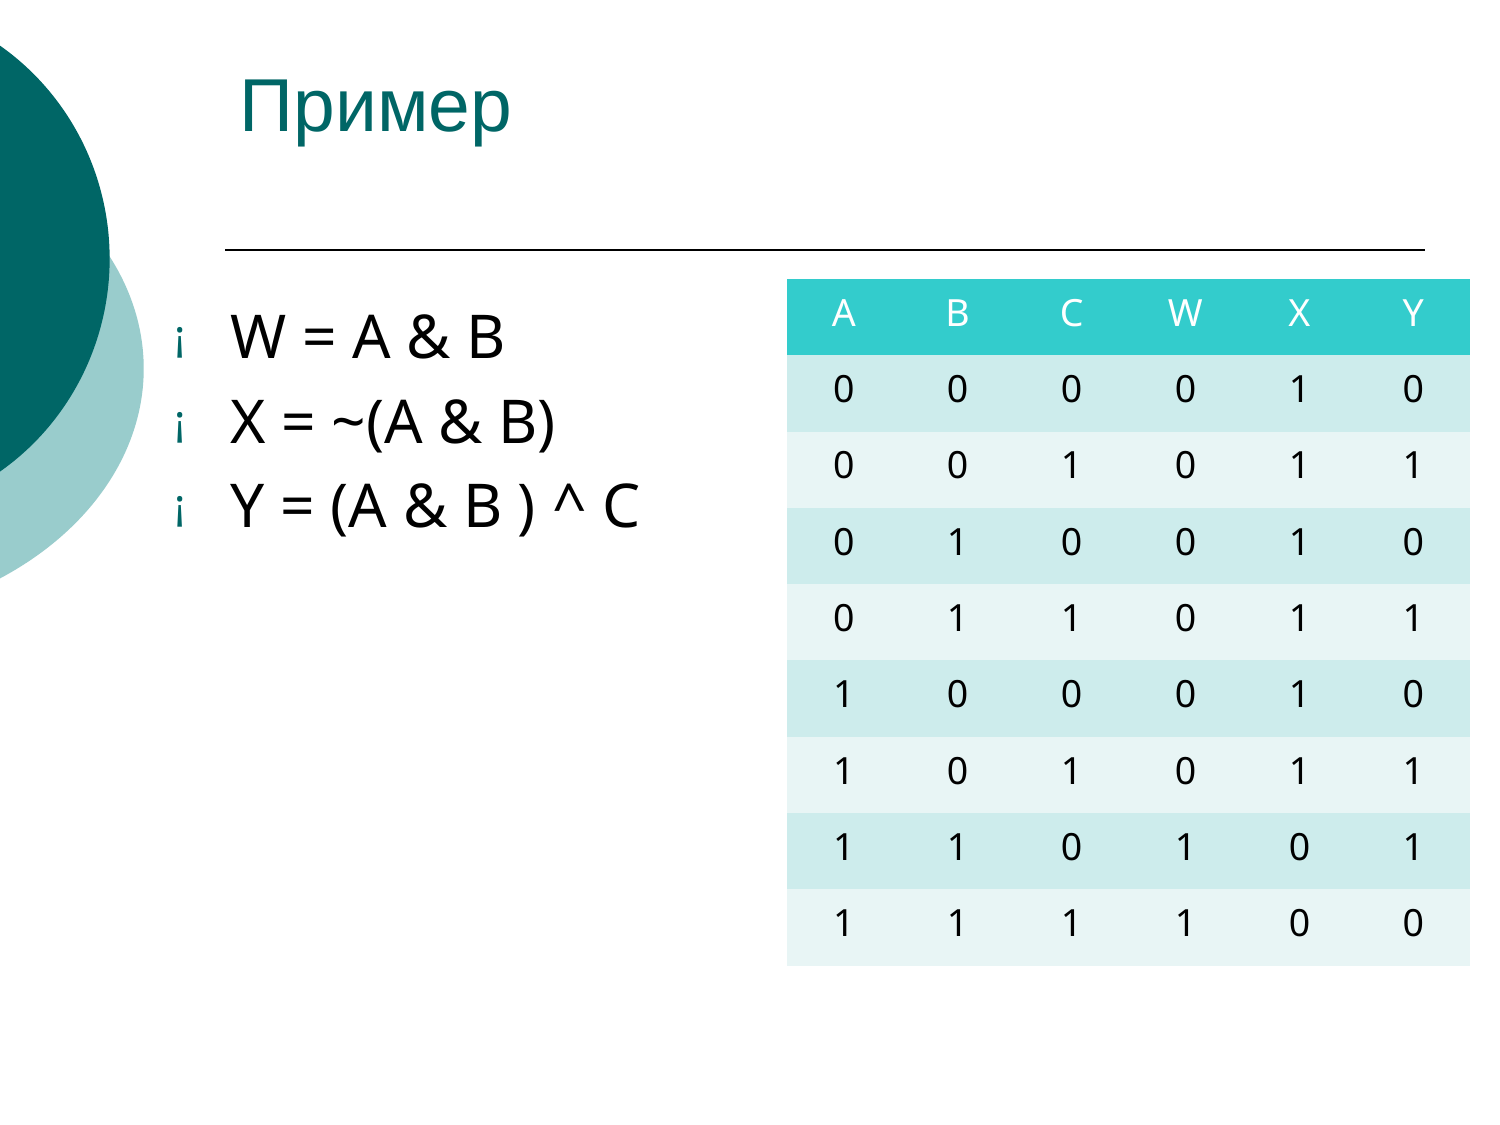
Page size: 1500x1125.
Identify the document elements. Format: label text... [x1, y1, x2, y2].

table_cell 1 [1356, 813, 1470, 889]
table_header W [1129, 279, 1242, 355]
table_cell 0 [1015, 660, 1129, 737]
table_cell 0 [1129, 660, 1242, 737]
table_cell 1 [787, 813, 901, 889]
table_cell 0 [901, 737, 1015, 813]
table_cell 0 [787, 584, 901, 660]
table_header Y [1356, 279, 1470, 355]
table_cell 0 [901, 355, 1015, 432]
table_cell 1 [1015, 584, 1129, 660]
table_cell 0 [1015, 355, 1129, 432]
table_cell 0 [1129, 737, 1242, 813]
table_cell 1 [787, 660, 901, 737]
table_cell 1 [1242, 584, 1356, 660]
table_cell 1 [1242, 432, 1356, 508]
table_header B [901, 279, 1015, 355]
table_header C [1015, 279, 1129, 355]
table_cell 1 [1129, 889, 1242, 966]
table_cell 0 [1129, 584, 1242, 660]
table_header A [787, 279, 901, 355]
table_cell 1 [901, 813, 1015, 889]
table_cell 0 [1015, 813, 1129, 889]
table_cell 0 [1356, 508, 1470, 584]
title Пример [224, 49, 1425, 237]
table_cell 1 [901, 889, 1015, 966]
table_cell 0 [787, 355, 901, 432]
table_cell 0 [1356, 355, 1470, 432]
table_cell 0 [1356, 660, 1470, 737]
table_cell 1 [1356, 584, 1470, 660]
table_cell 1 [1356, 737, 1470, 813]
table_cell 0 [901, 432, 1015, 508]
table_cell 1 [787, 737, 901, 813]
table_cell 1 [1242, 660, 1356, 737]
table_cell 0 [1015, 508, 1129, 584]
table_cell 1 [901, 584, 1015, 660]
table_cell 1 [1356, 432, 1470, 508]
table_cell 1 [787, 889, 901, 966]
table_cell 1 [1015, 737, 1129, 813]
table_cell 1 [1129, 813, 1242, 889]
table_cell 0 [787, 508, 901, 584]
table_cell 1 [901, 508, 1015, 584]
table_header X [1242, 279, 1356, 355]
table_cell 1 [1242, 737, 1356, 813]
table_cell 0 [1129, 355, 1242, 432]
table_cell 0 [1242, 889, 1356, 966]
table_cell 0 [1129, 508, 1242, 584]
list W = A & B X = ~(A & B) Y = (A & B ) ^ С [159, 290, 768, 966]
table_cell 1 [1242, 355, 1356, 432]
table_cell 1 [1242, 508, 1356, 584]
table_cell 1 [1015, 889, 1129, 966]
table_cell 1 [1015, 432, 1129, 508]
table_cell 0 [1242, 813, 1356, 889]
table_cell 0 [901, 660, 1015, 737]
table_cell 0 [1129, 432, 1242, 508]
table_cell 0 [1356, 889, 1470, 966]
table_cell 0 [787, 432, 901, 508]
